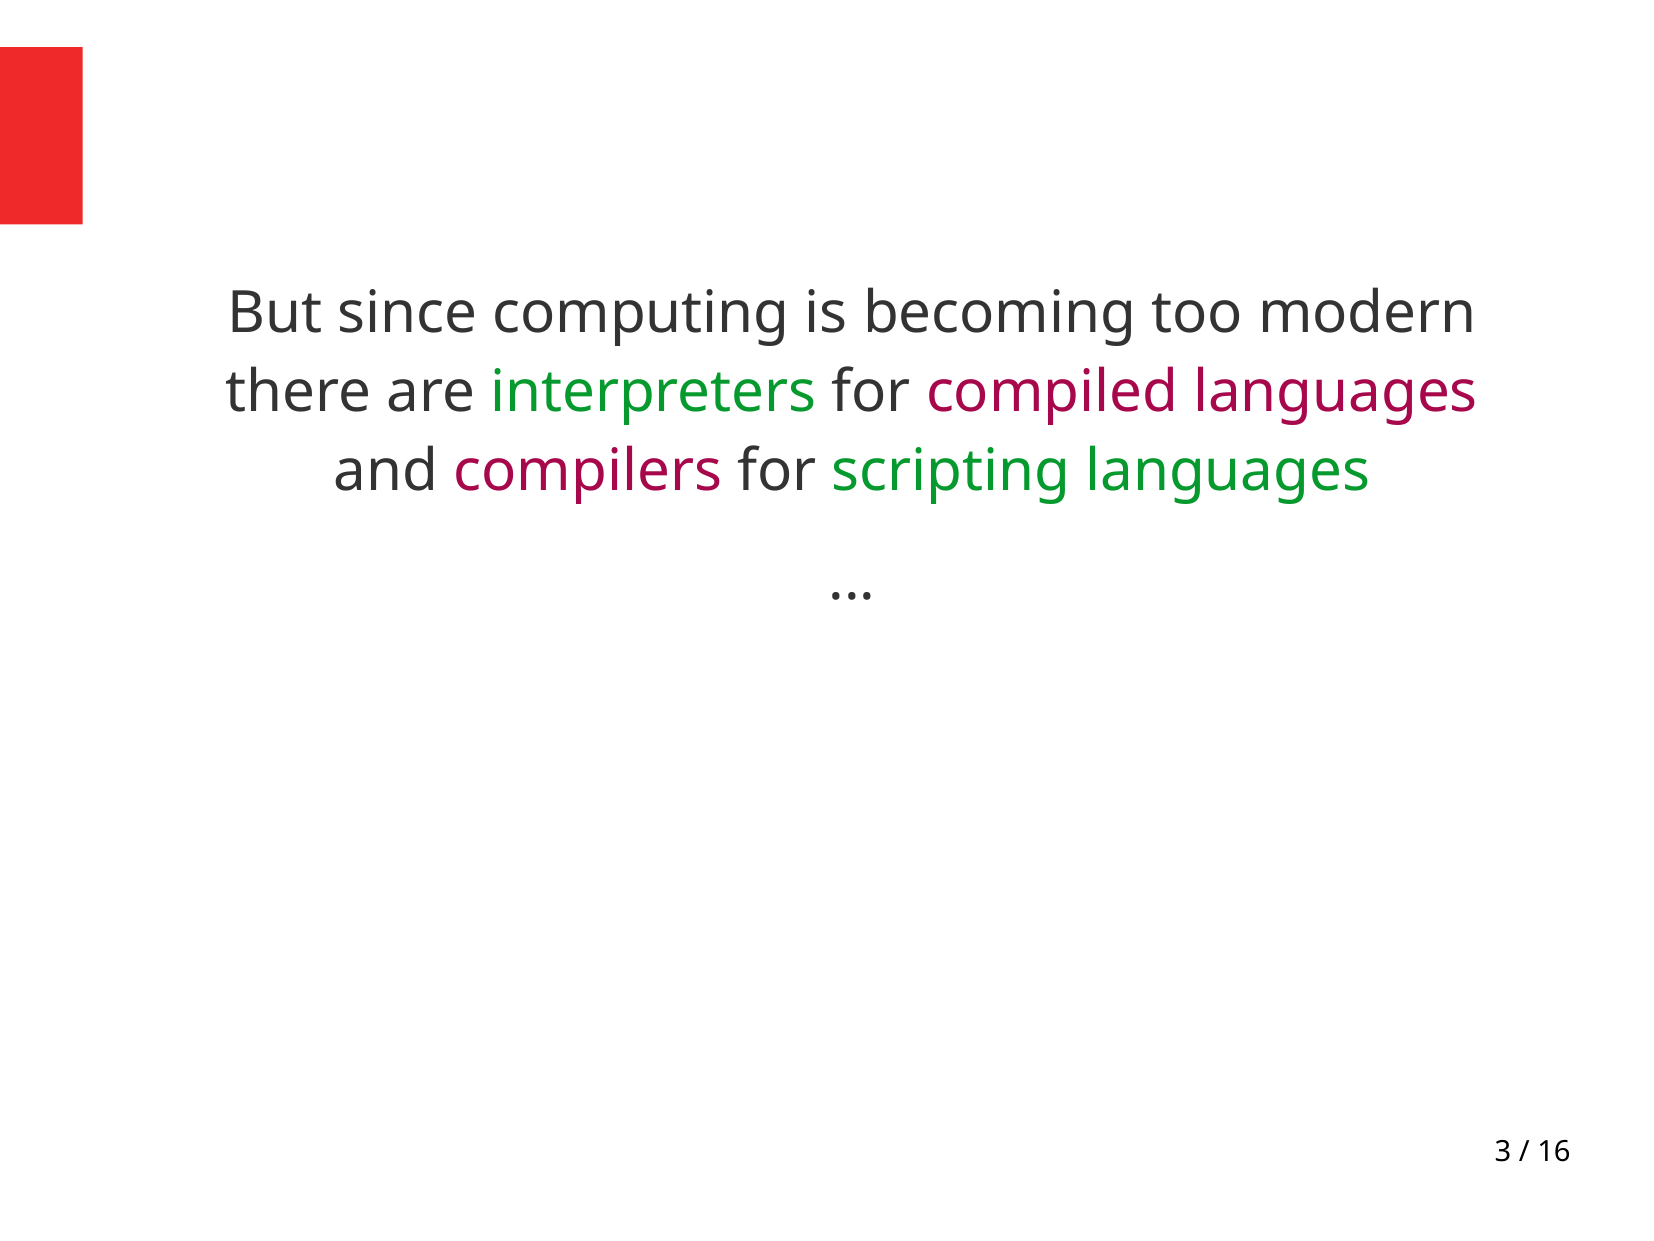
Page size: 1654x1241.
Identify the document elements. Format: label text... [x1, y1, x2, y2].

list But since computing is becoming too modern there are interpreters for compiled languages and compilers for scripting languages ... [118, 270, 1516, 1074]
